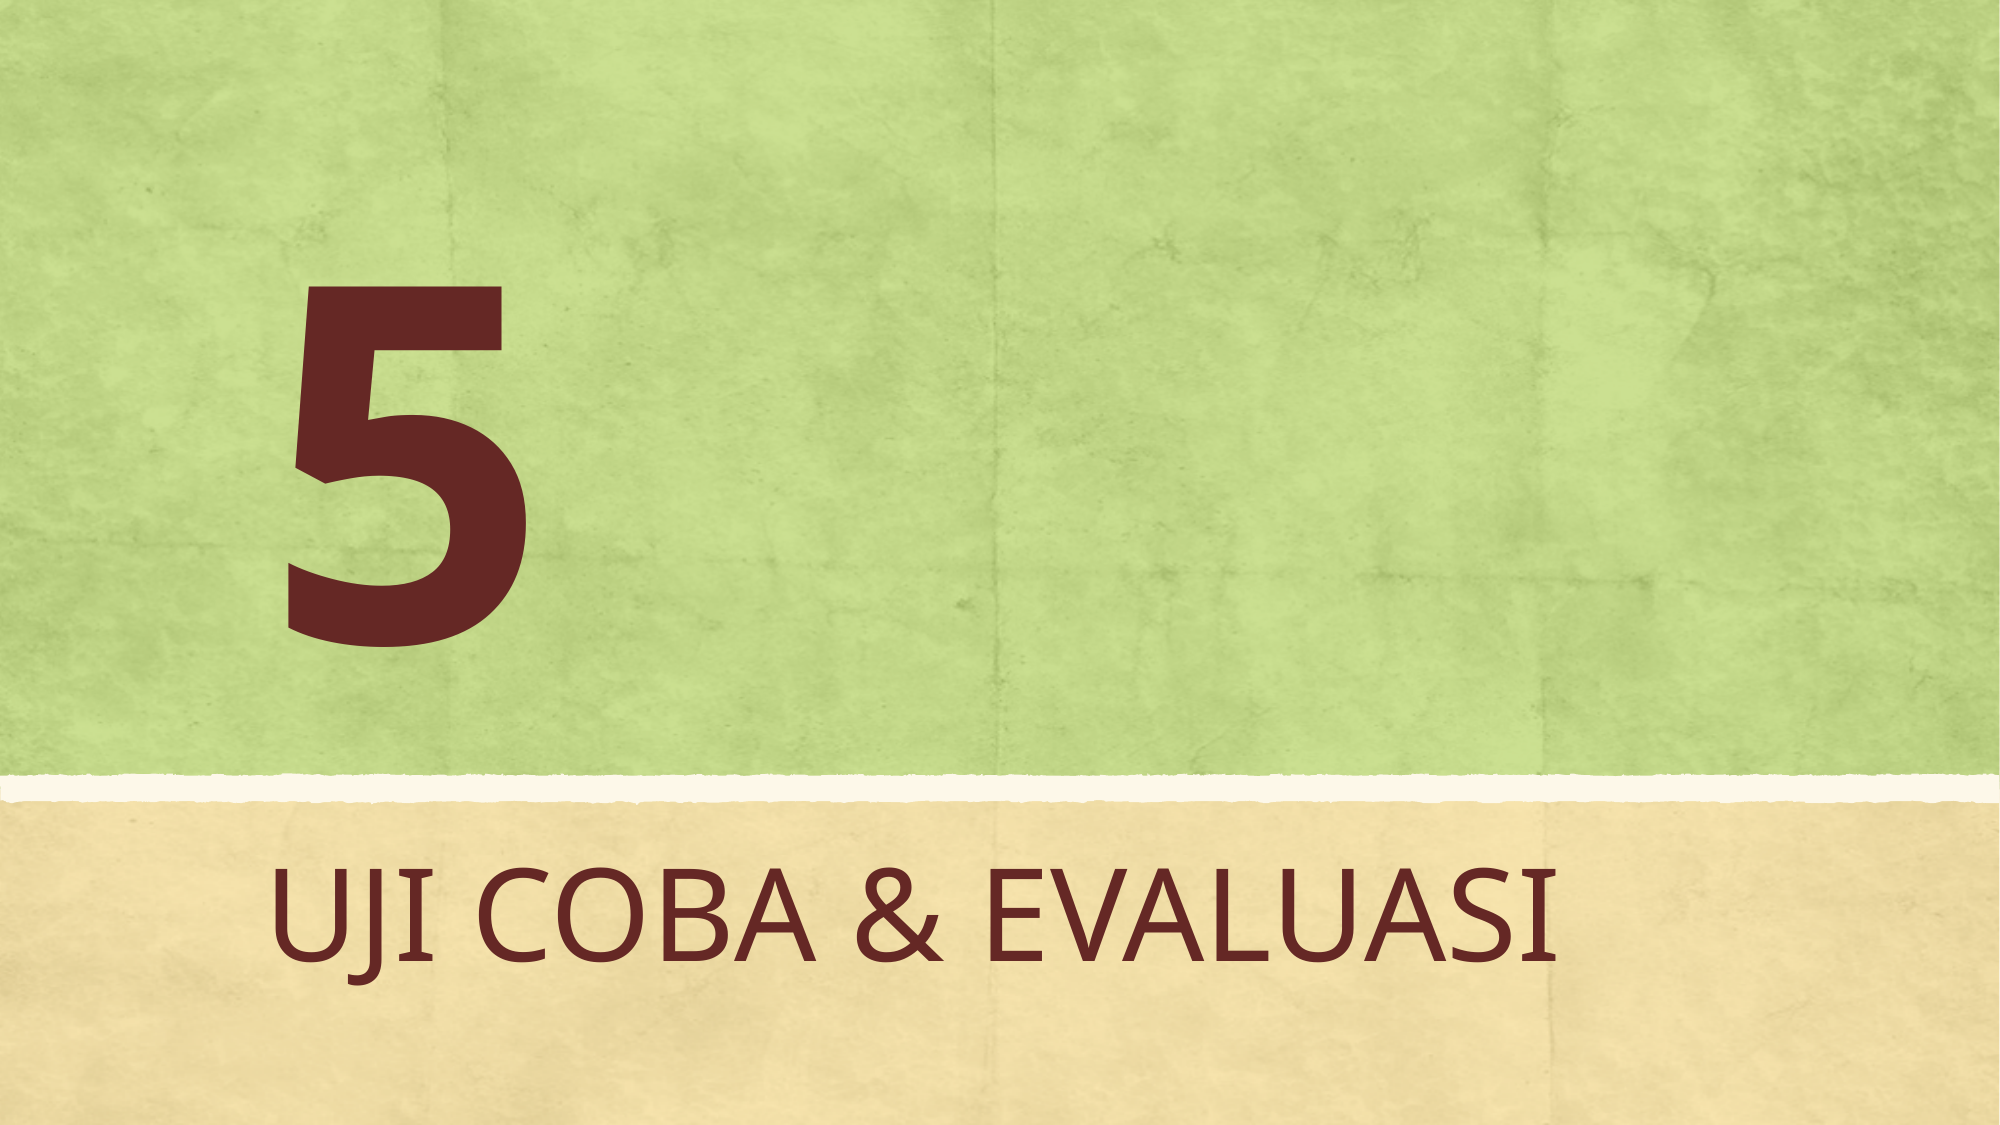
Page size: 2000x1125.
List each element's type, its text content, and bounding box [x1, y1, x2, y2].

list UJI COBA & EVALUASI [249, 825, 1600, 1013]
picture [0, 801, 2000, 1125]
title 5 [249, 312, 1750, 750]
